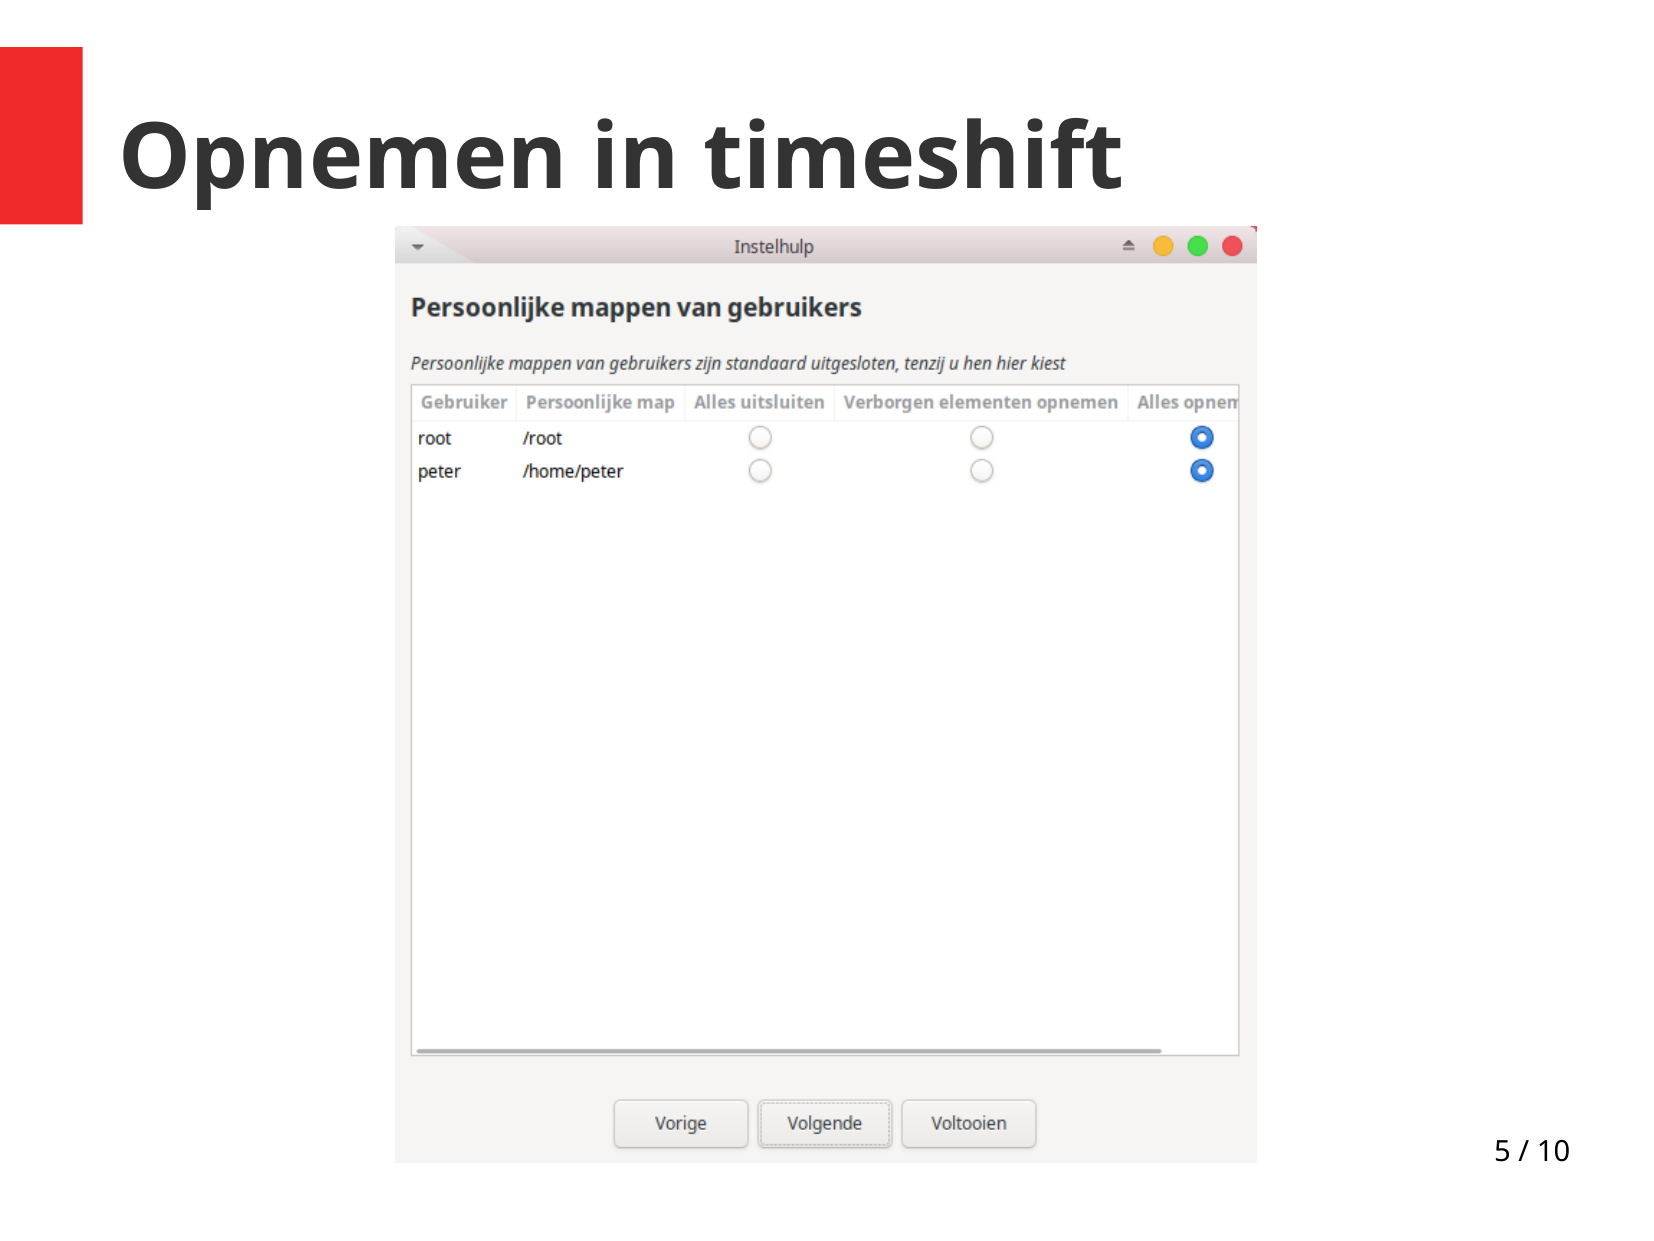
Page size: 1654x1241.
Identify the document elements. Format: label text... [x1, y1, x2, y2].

title Opnemen in timeshift [118, 49, 1571, 257]
picture [395, 226, 1257, 1163]
